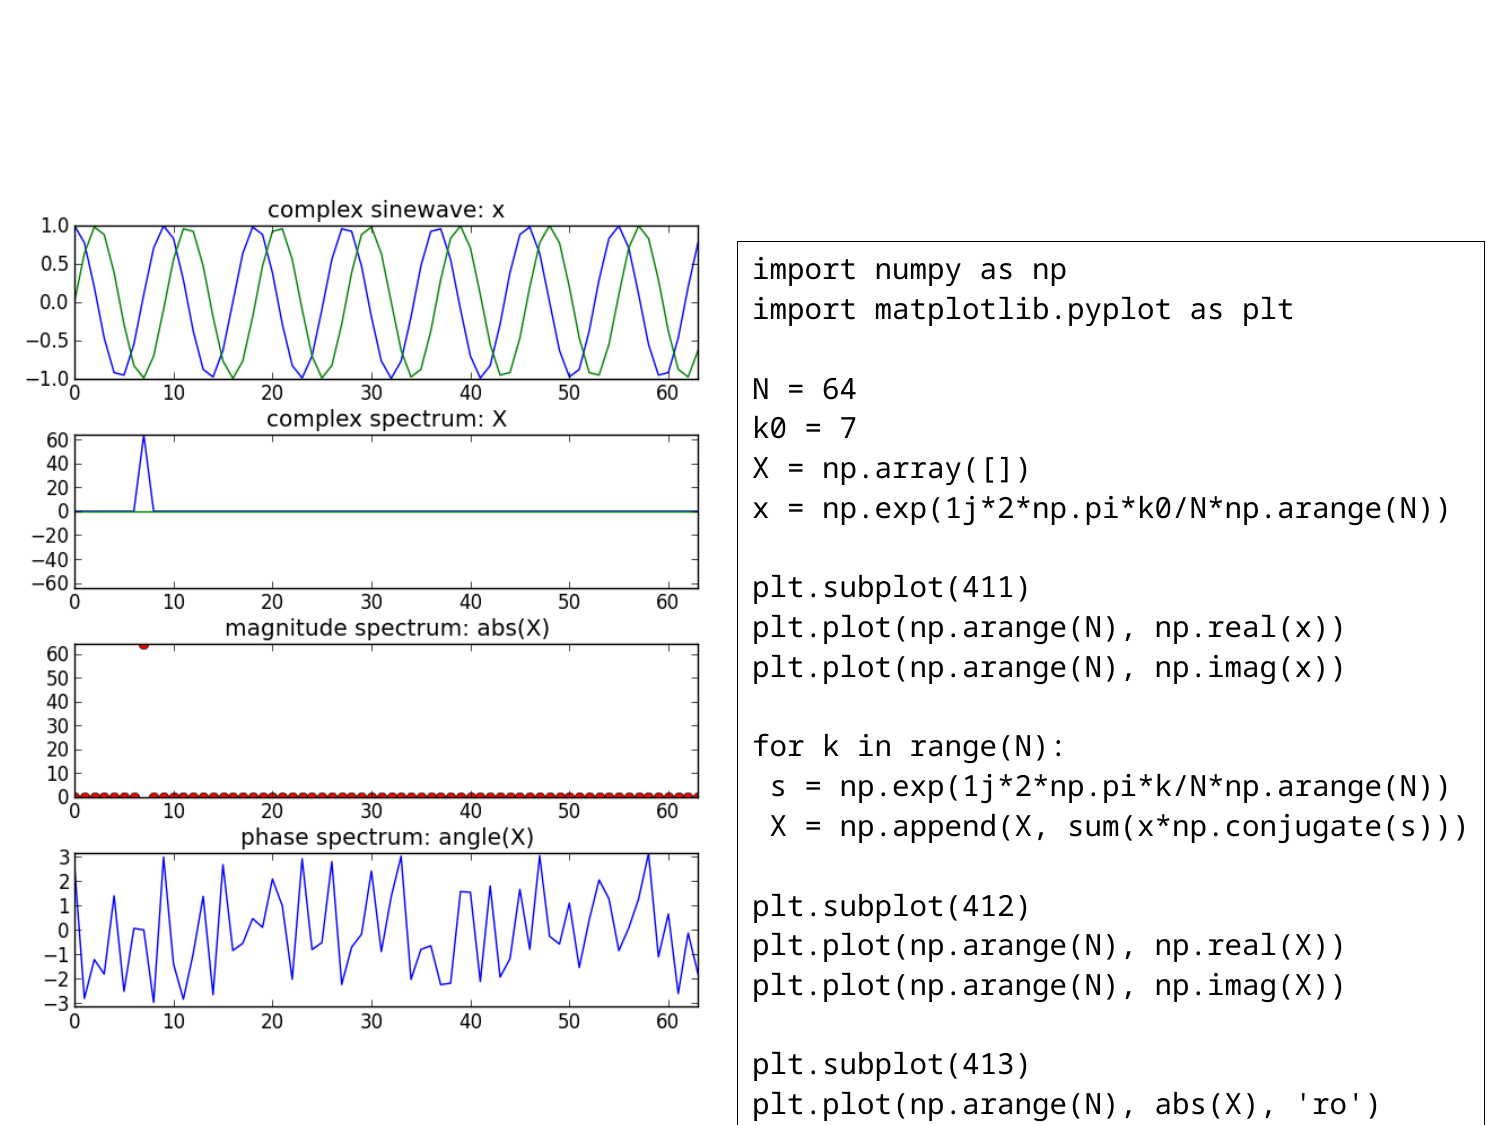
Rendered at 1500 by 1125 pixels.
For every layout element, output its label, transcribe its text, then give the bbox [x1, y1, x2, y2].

picture [738, 989, 778, 1104]
text_box import numpy as np import matplotlib.pyplot as plt N = 64 k0 = 7 X = np.array([]) x = np.exp(1j*2*np.pi*k0/N*np.arange(N)) plt.subplot(411) plt.plot(np.arange(N), np.real(x)) plt.plot(np.arange(N), np.imag(x)) for k in range(N): s = np.exp(1j*2*np.pi*k/N*np.arange(N)) X = np.append(X, sum(x*np.conjugate(s))) plt.subplot(412) plt.plot(np.arange(N), np.real(X)) plt.plot(np.arange(N), np.imag(X)) plt.subplot(413) plt.plot(np.arange(N), abs(X), 'ro') plt.subplot(414) plt.plot(np.arange(N), np.angle(X)) [737, 241, 1485, 989]
picture [0, 128, 778, 1104]
